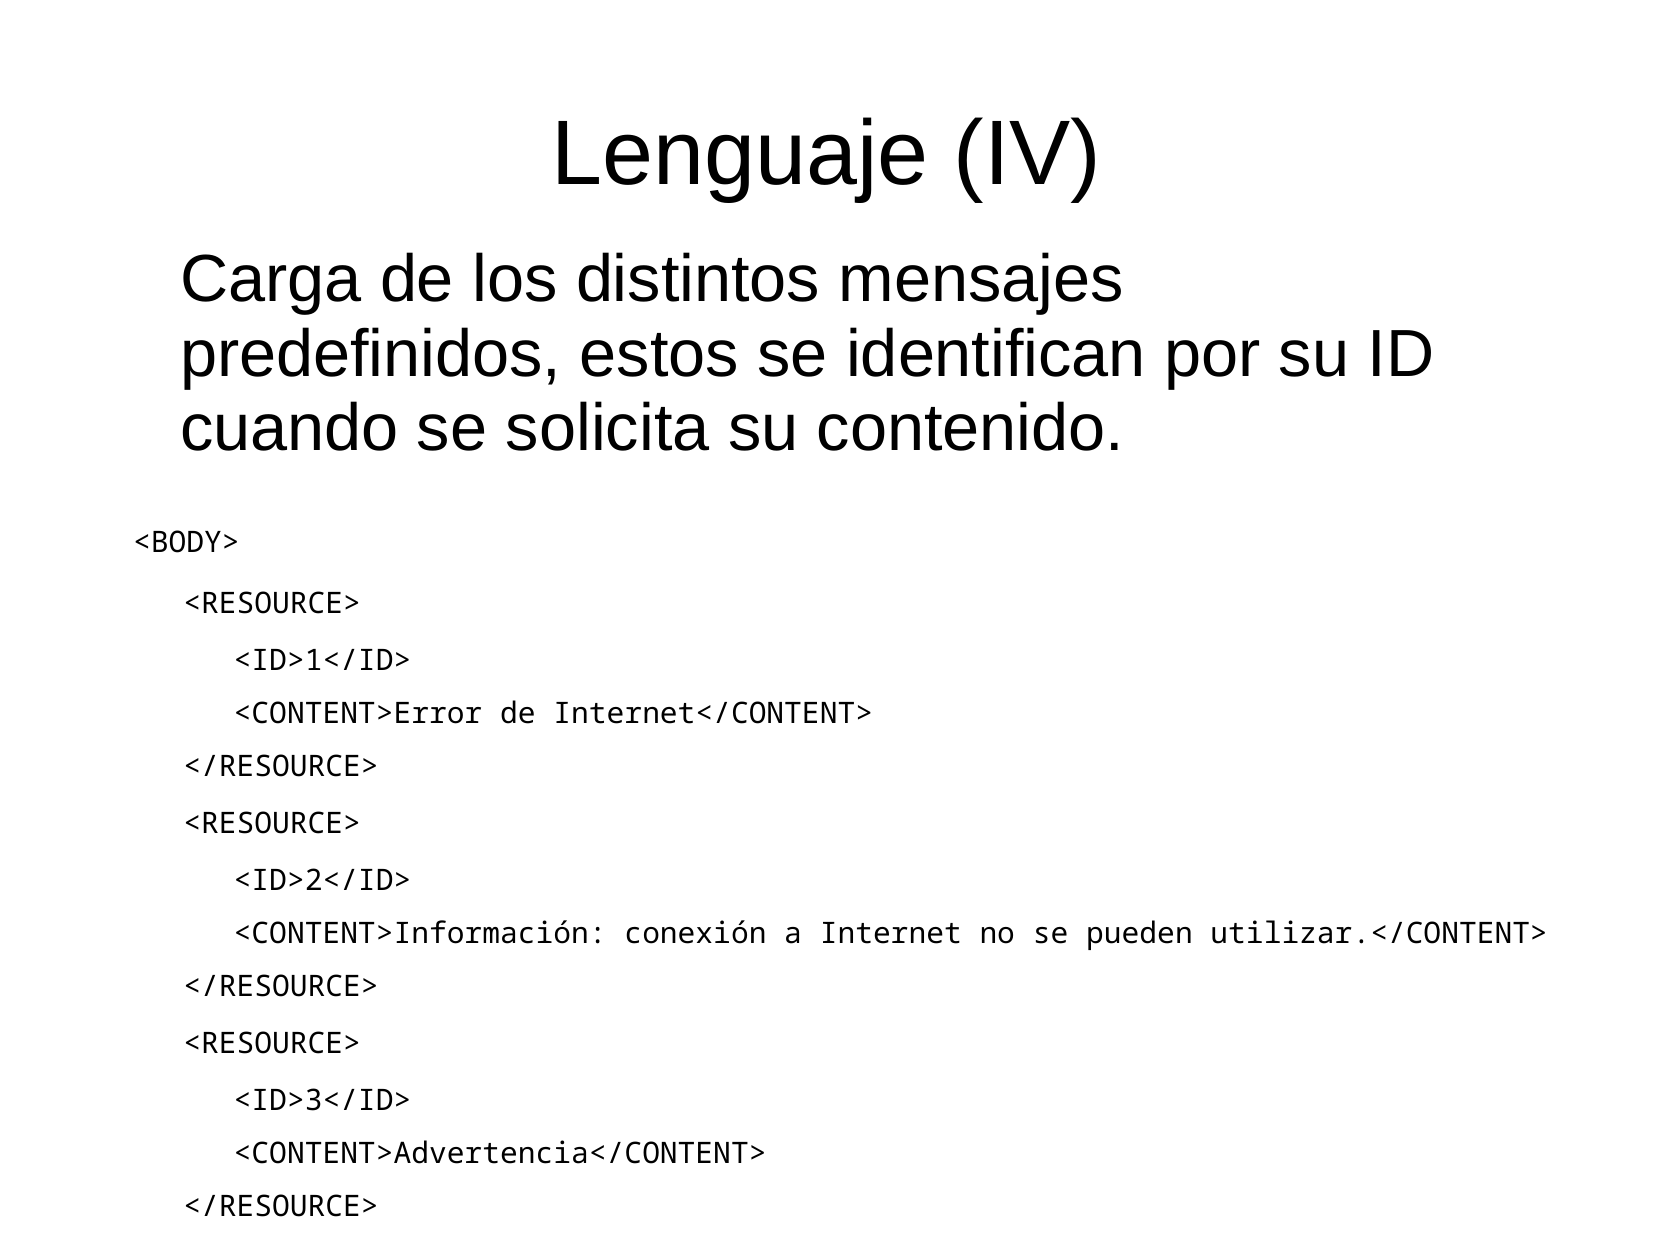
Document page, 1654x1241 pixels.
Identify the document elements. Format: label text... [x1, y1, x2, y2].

text_box Carga de los distintos mensajes predefinidos, estos se identifican por su ID cuando se solicita su contenido. [165, 233, 1489, 603]
list <BODY> <RESOURCE> <ID>1</ID> <CONTENT>Error de Internet</CONTENT> </RESOURCE> <RESOURCE> <ID>2</ID> <CONTENT>Información: conexión a Internet no se pueden utilizar.</CONTENT> </RESOURCE> <RESOURCE> <ID>3</ID> <CONTENT>Advertencia</CONTENT> </RESOURCE> [82, 520, 1571, 1241]
title Lenguaje (IV) [82, 49, 1571, 257]
